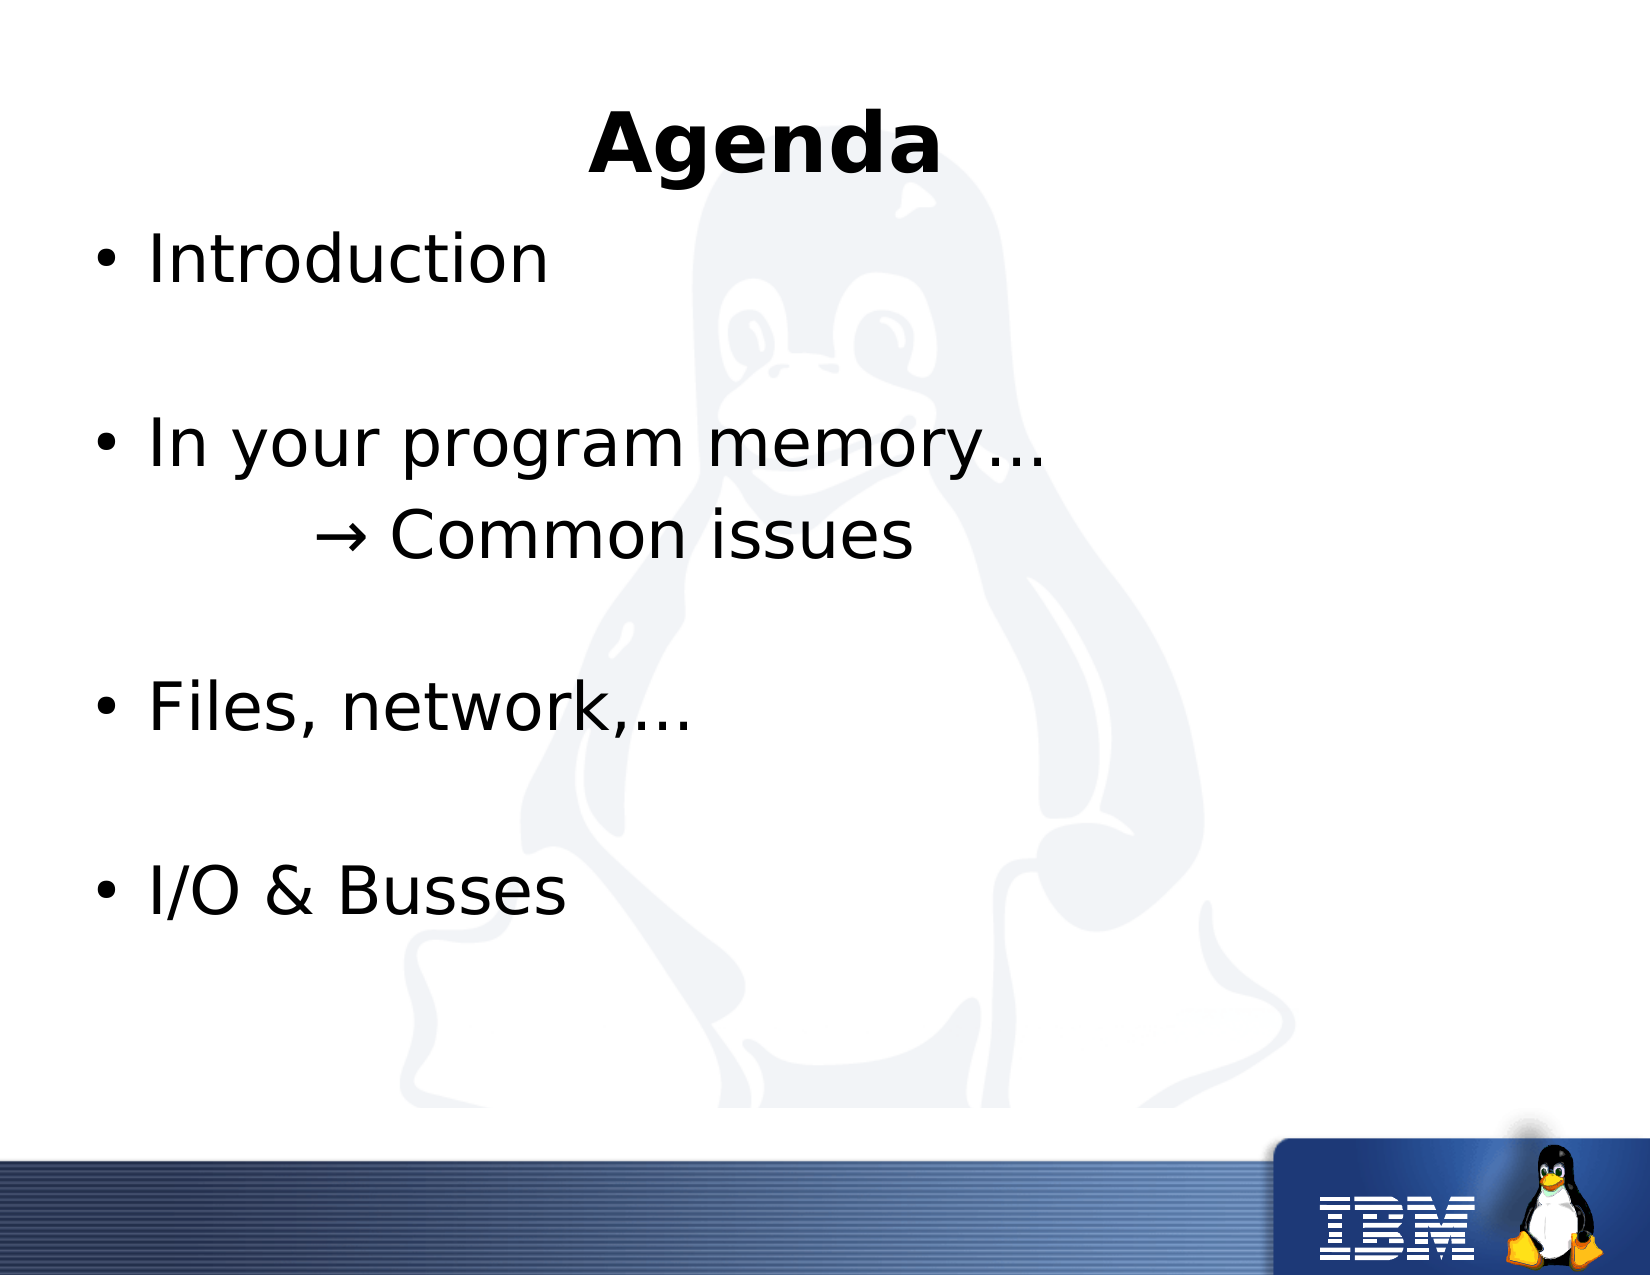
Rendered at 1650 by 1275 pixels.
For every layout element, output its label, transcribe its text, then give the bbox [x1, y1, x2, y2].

list Introduction In your program memory... → Common issues Files, network,... I/O & Busses [76, 221, 1457, 1171]
title Agenda [76, 76, 1457, 211]
